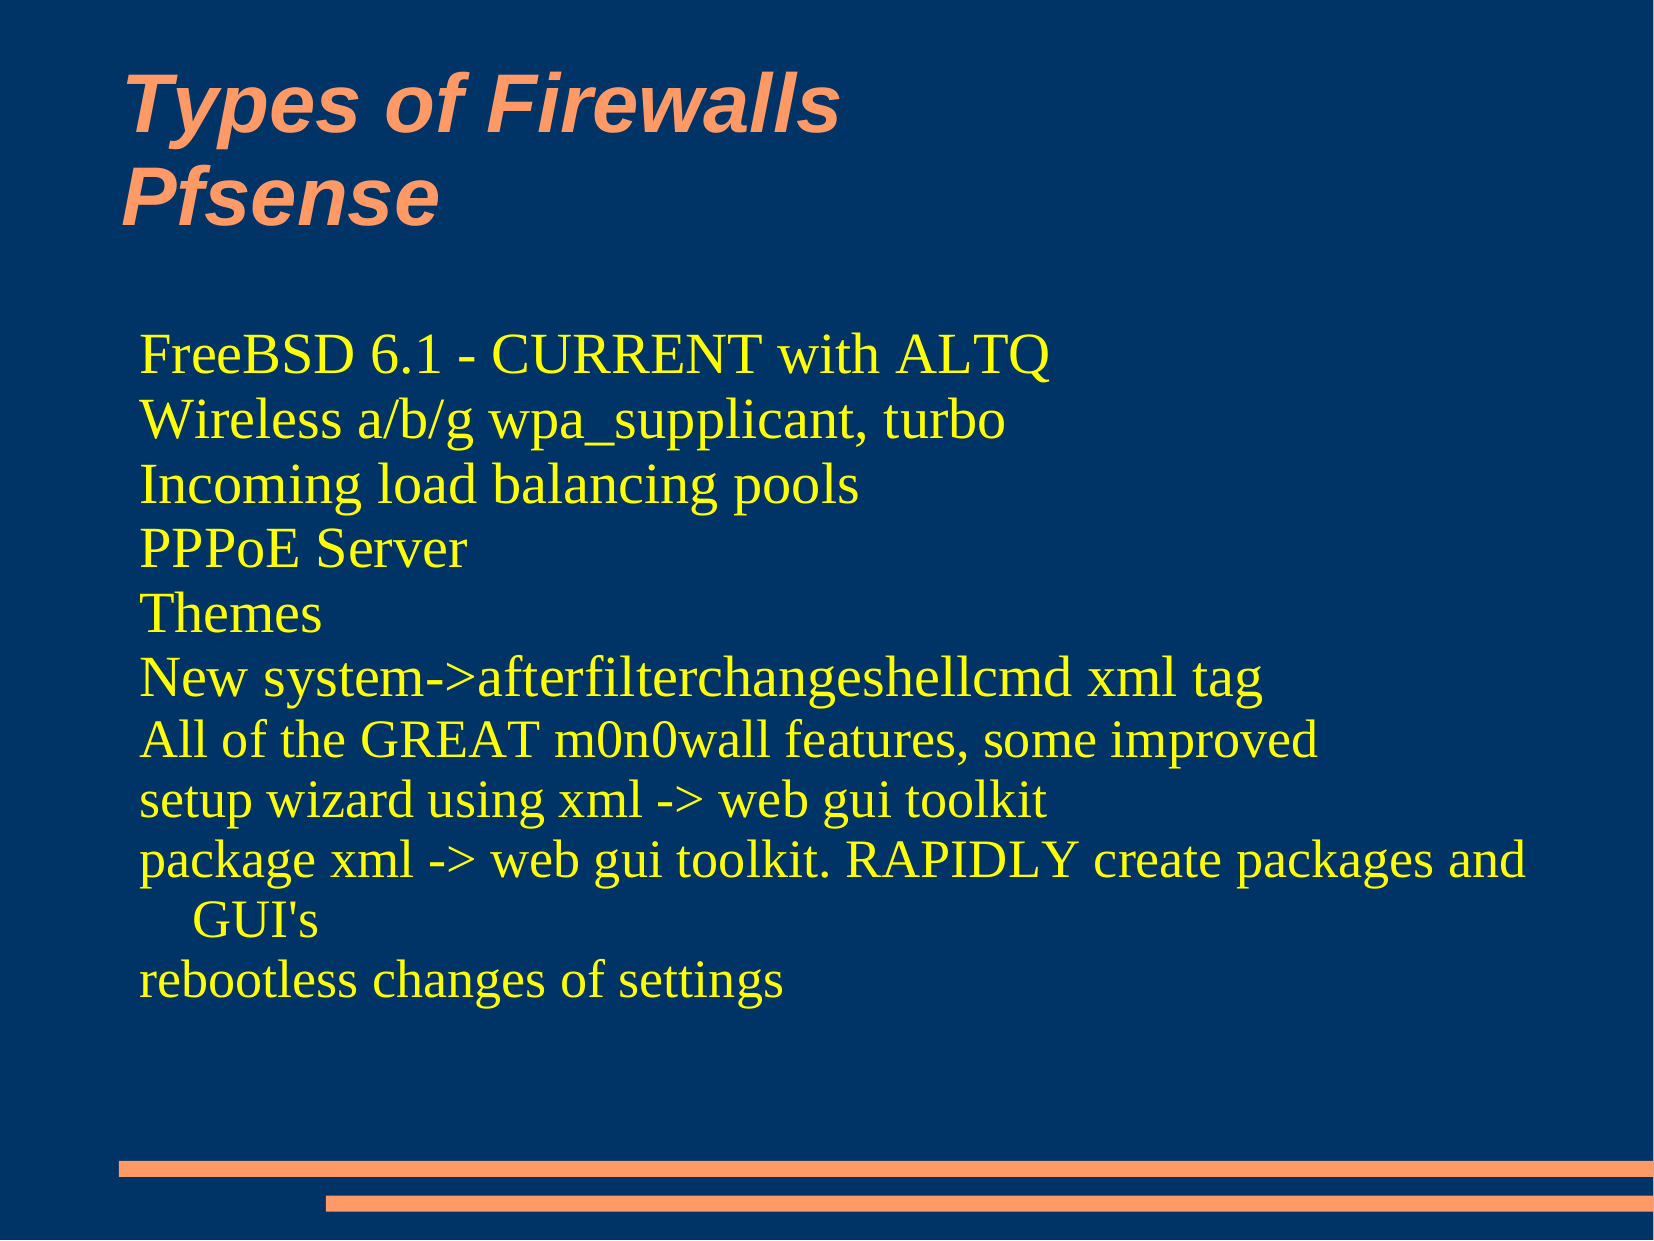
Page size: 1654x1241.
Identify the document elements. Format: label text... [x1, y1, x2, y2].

title Types of Firewalls Pfsense [121, 46, 1534, 254]
list FreeBSD 6.1 - CURRENT with ALTQ Wireless a/b/g wpa_supplicant, turbo Incoming load balancing pools PPPoE Server Themes New system->afterfilterchangeshellcmd xml tag All of the GREAT m0n0wall features, some improved setup wizard using xml -> web gui toolkit package xml -> web gui toolkit. RAPIDLY create packages and GUI's rebootless changes of settings [121, 322, 1561, 1133]
